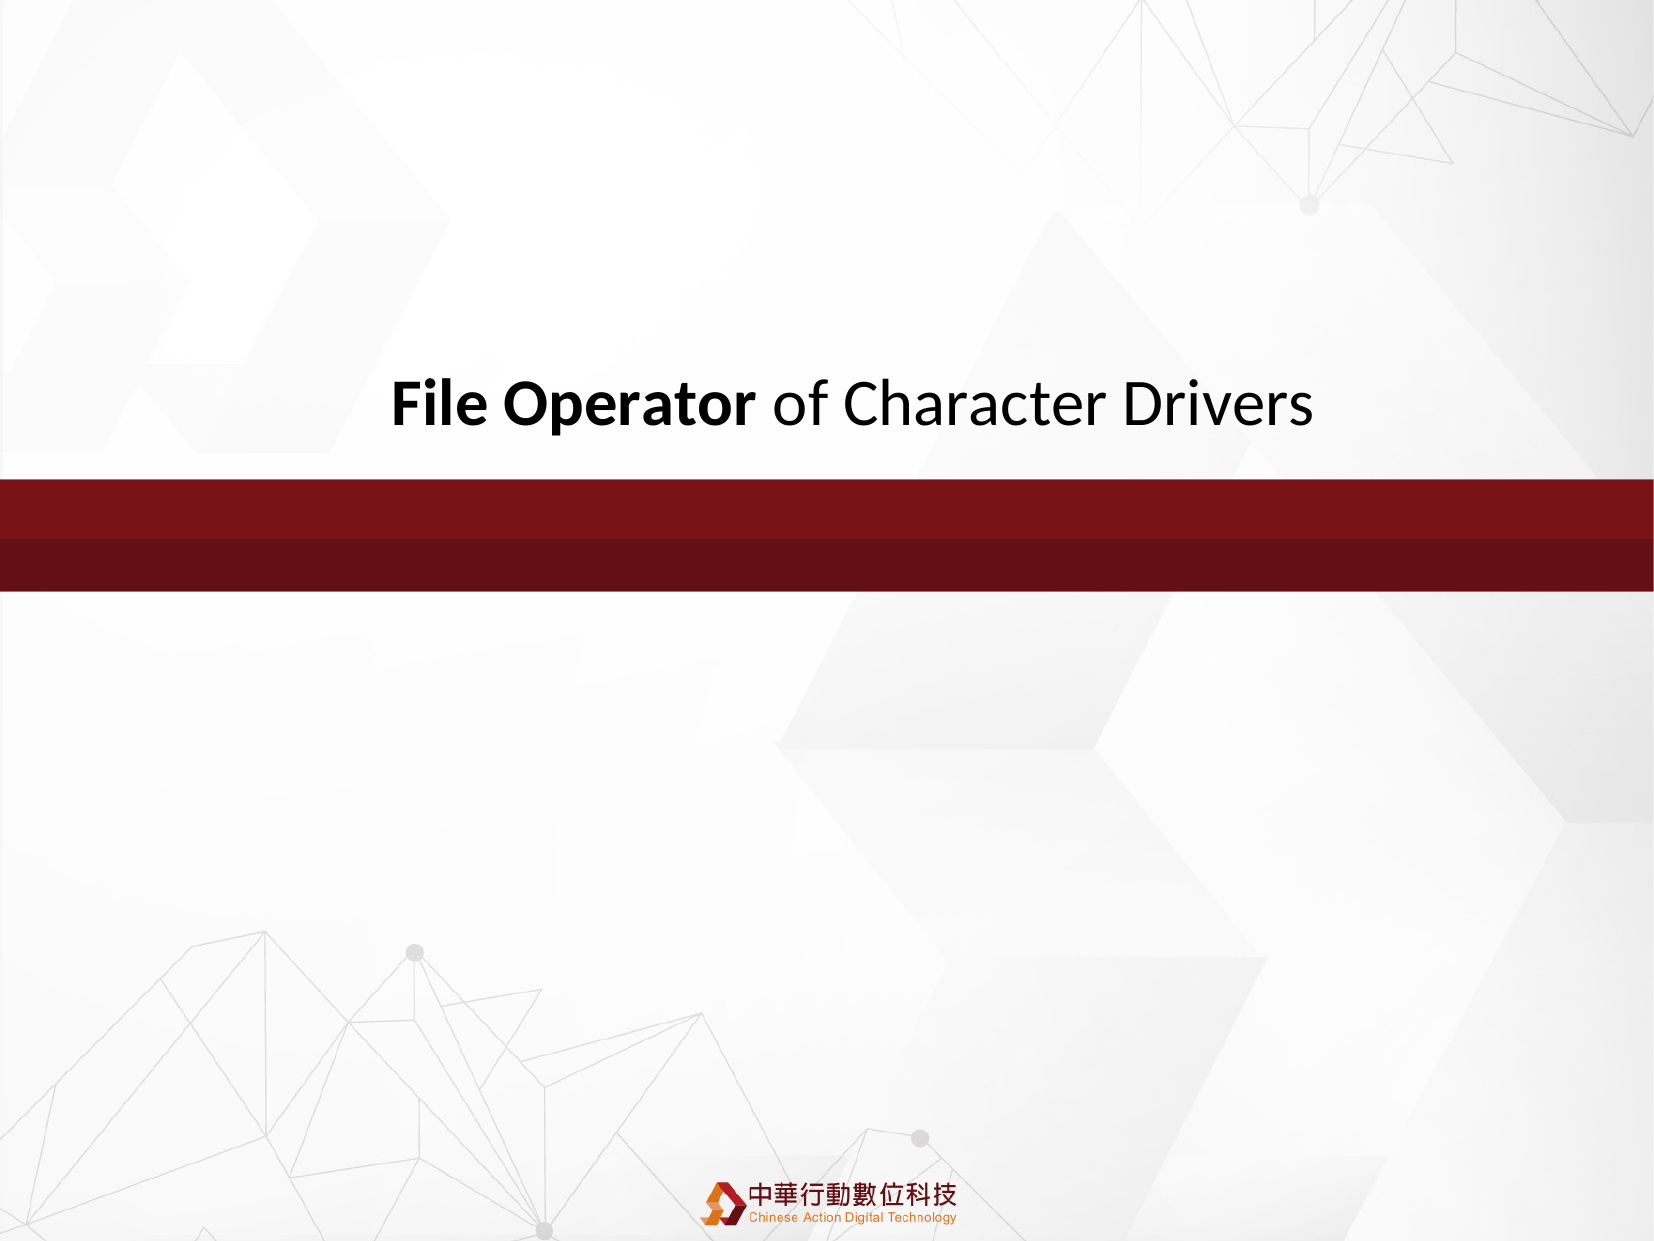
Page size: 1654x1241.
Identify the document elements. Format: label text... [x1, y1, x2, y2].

title File Operator of Character Drivers [109, 305, 1598, 513]
picture [0, 0, 1654, 1241]
